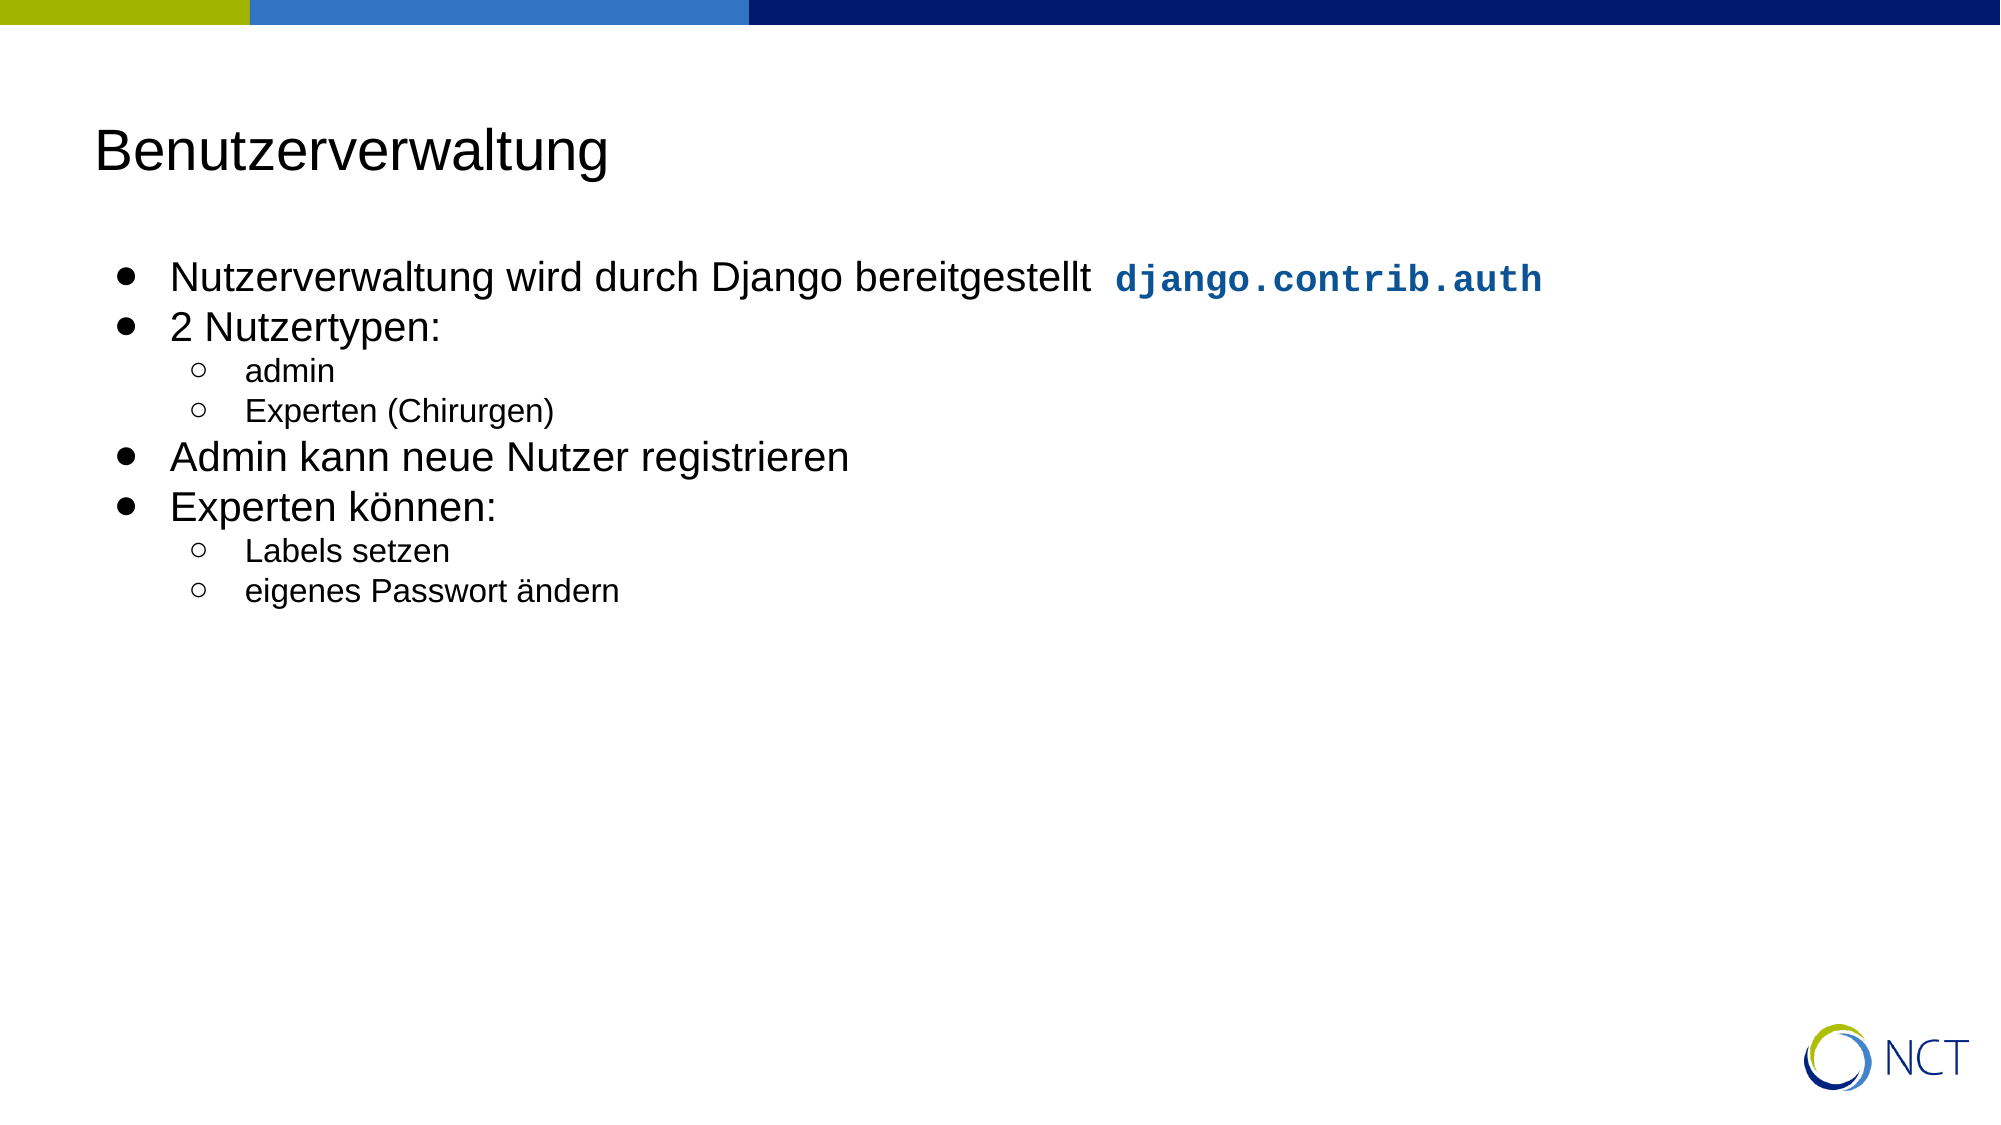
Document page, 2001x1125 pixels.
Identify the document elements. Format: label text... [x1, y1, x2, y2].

list Nutzerverwaltung wird durch Django bereitgestellt django.contrib.auth 2 Nutzertypen: admin Experten (Chirurgen) Admin kann neue Nutzer registrieren Experten können: Labels setzen eigenes Passwort ändern [94, 249, 1886, 988]
picture [1804, 1024, 1969, 1091]
title Benutzerverwaltung [94, 112, 1886, 249]
